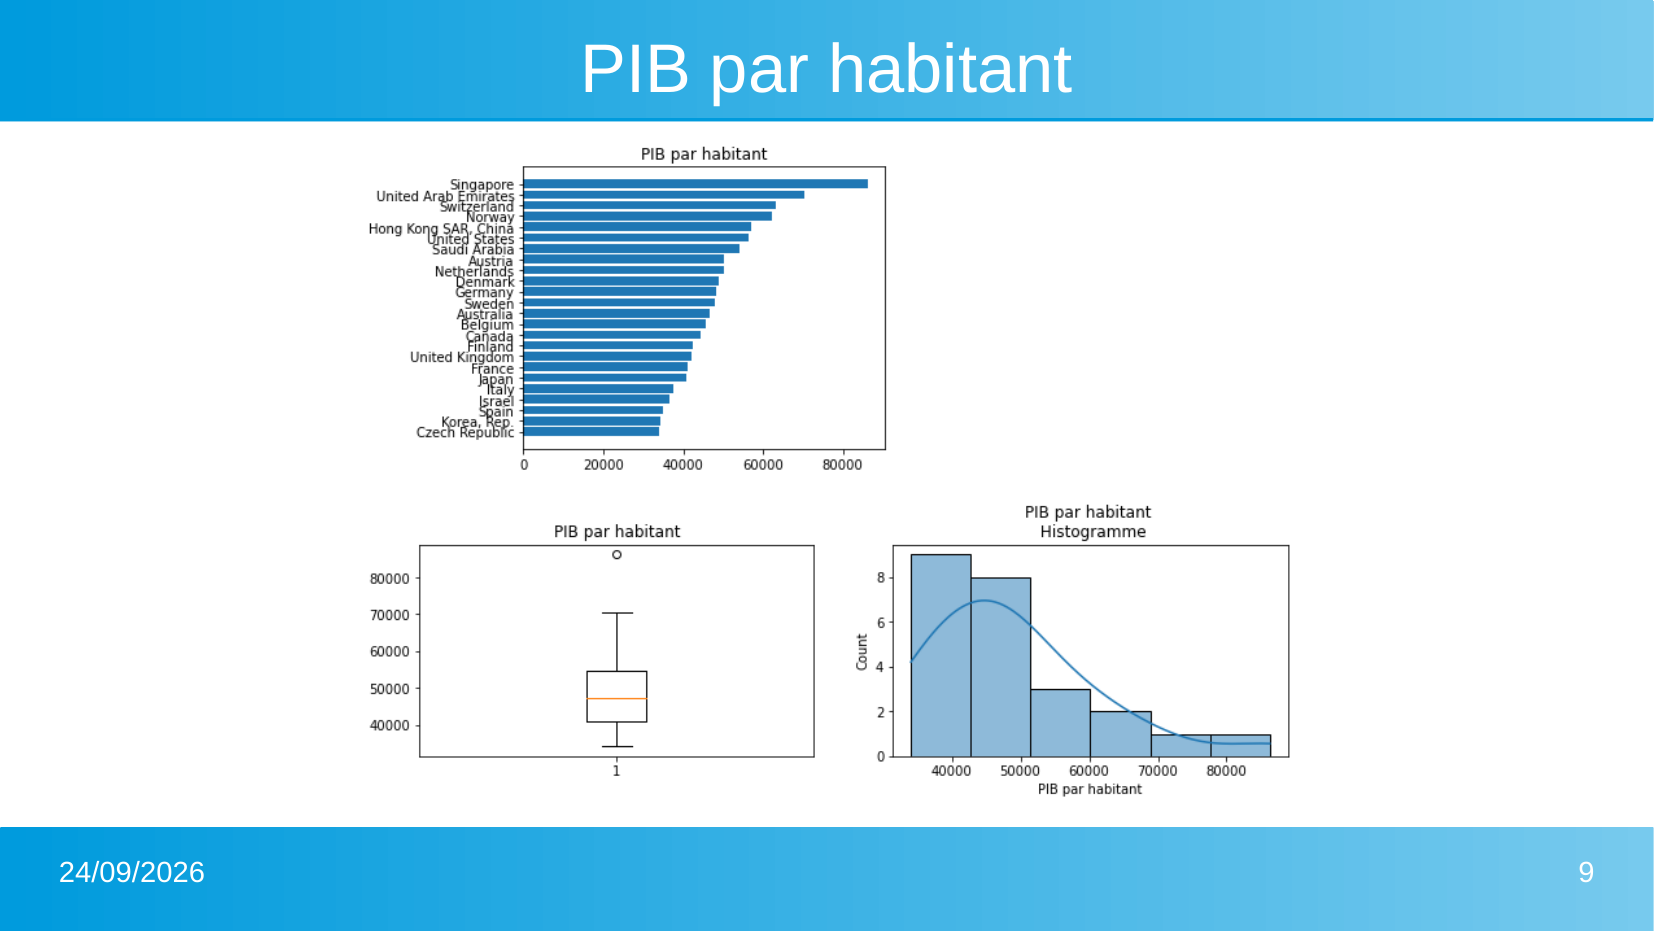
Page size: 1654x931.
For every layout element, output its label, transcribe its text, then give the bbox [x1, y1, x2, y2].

title PIB par habitant [59, 29, 1595, 108]
picture [357, 143, 1300, 798]
